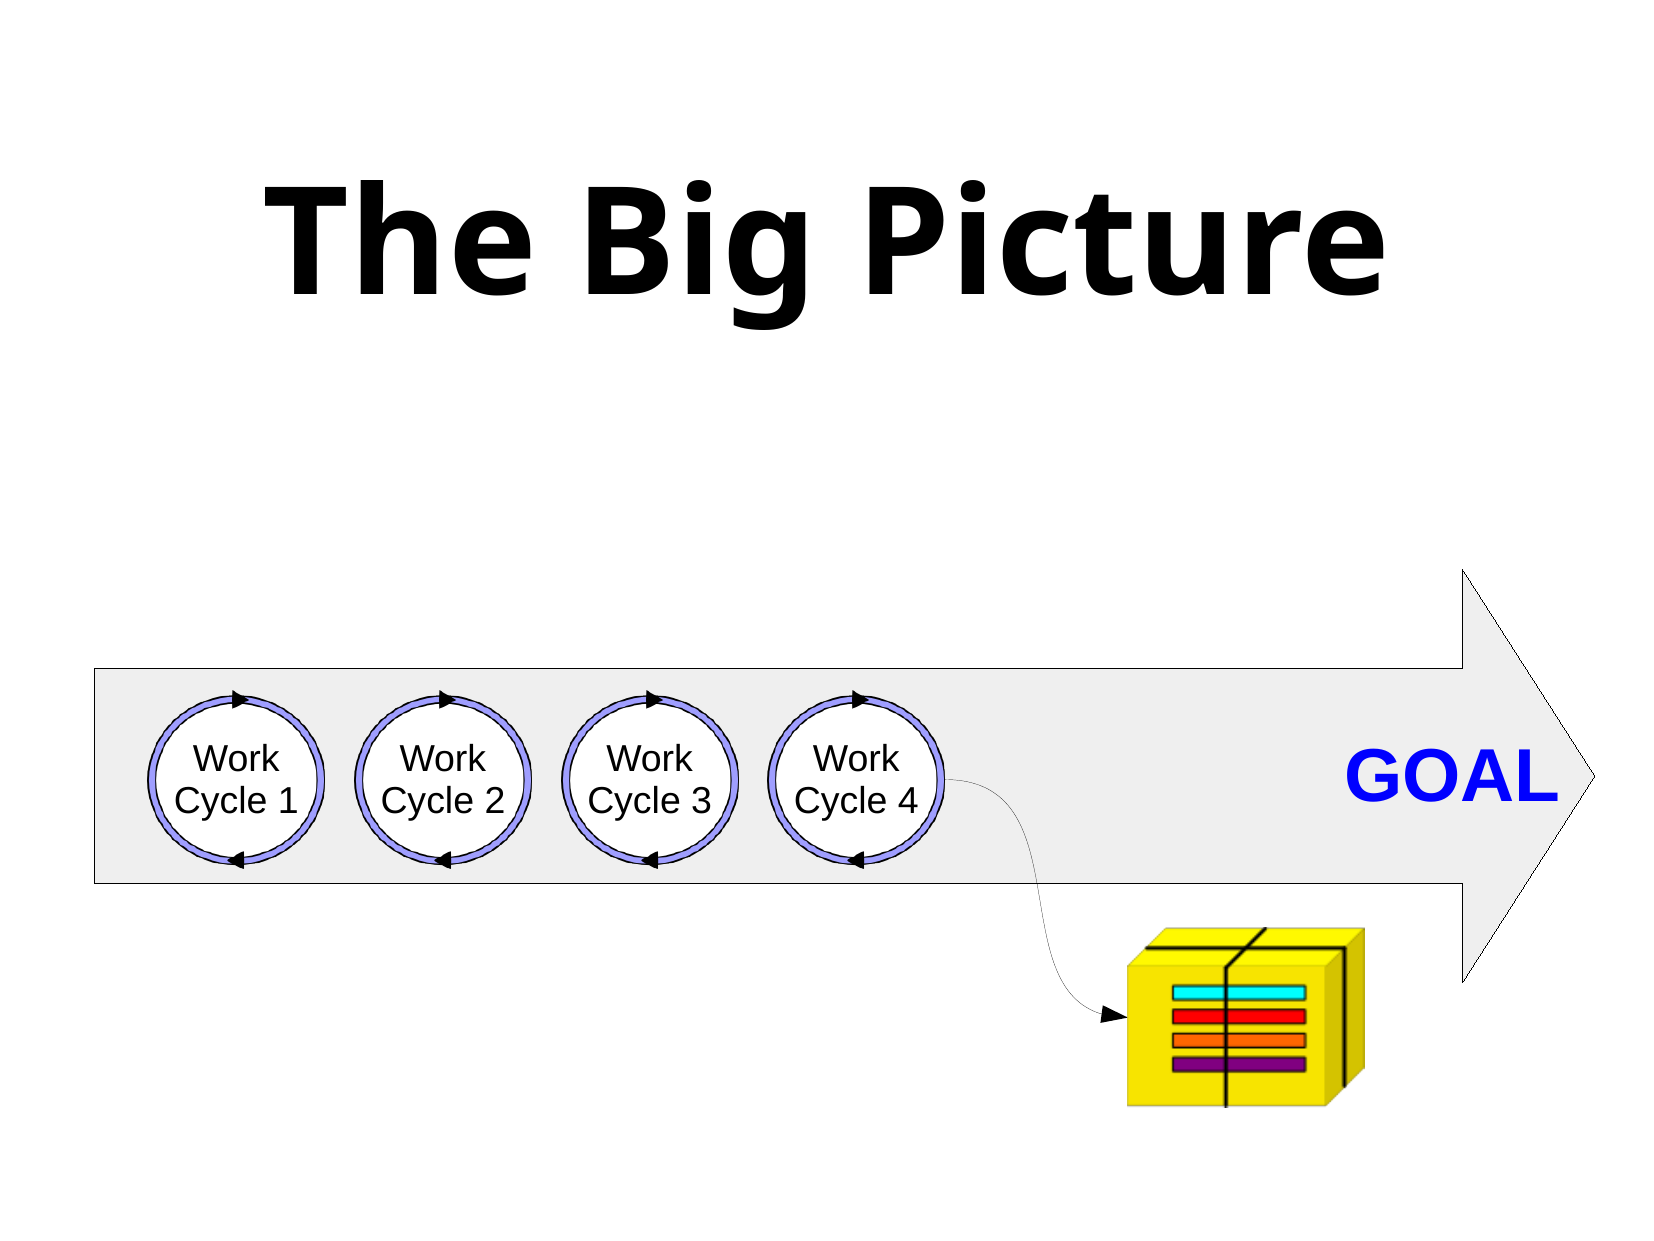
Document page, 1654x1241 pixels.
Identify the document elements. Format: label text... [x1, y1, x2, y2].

picture [767, 690, 945, 869]
text_box GOAL [1329, 719, 1576, 833]
text_box [1576, 746, 1595, 806]
title The Big Picture [59, 59, 1595, 414]
picture [561, 690, 739, 869]
picture [147, 690, 325, 869]
text_box [94, 569, 1559, 983]
picture [354, 690, 532, 869]
picture [1127, 927, 1365, 1108]
